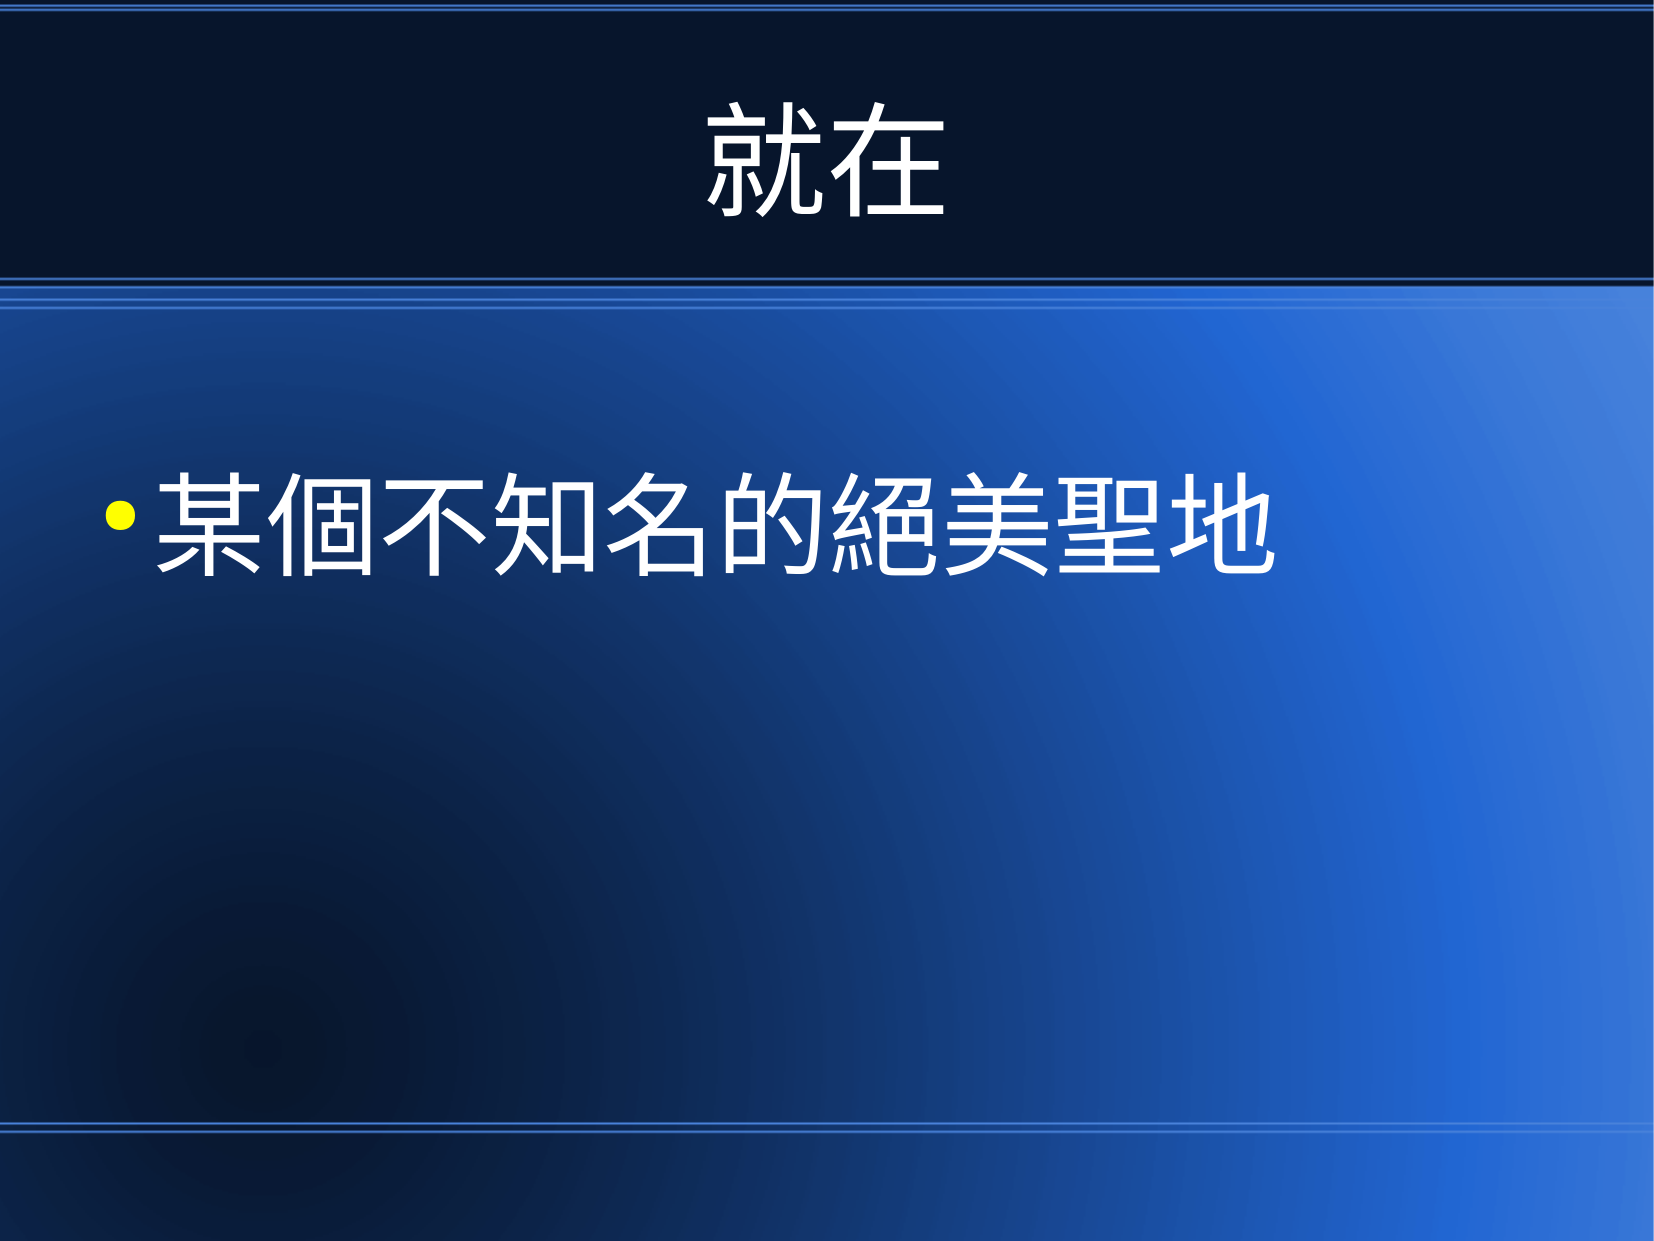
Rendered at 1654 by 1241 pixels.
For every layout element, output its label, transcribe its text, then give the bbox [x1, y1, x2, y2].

title 就在 [82, 49, 1571, 257]
picture [0, 0, 1654, 1241]
list 某個不知名的絕美聖地 [82, 355, 1571, 1241]
